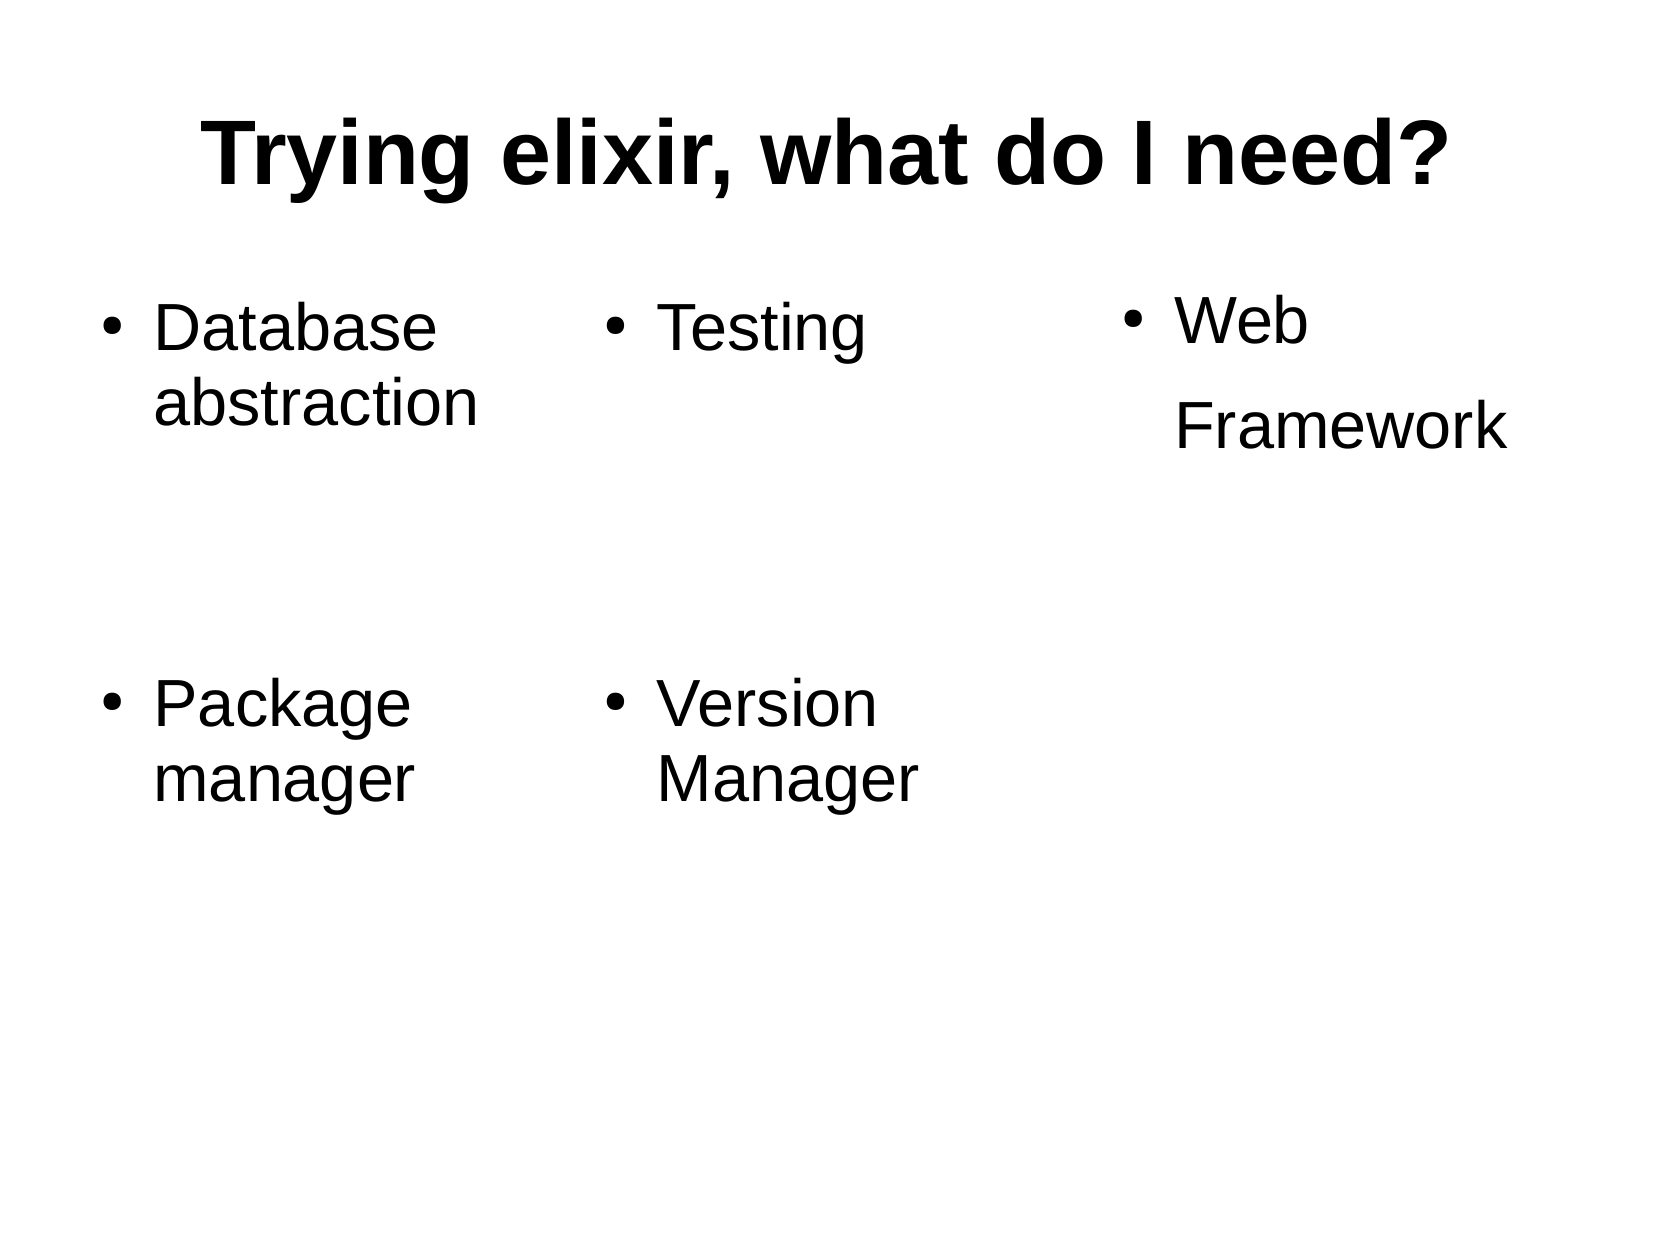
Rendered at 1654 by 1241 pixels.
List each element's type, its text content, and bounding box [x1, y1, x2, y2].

list Database abstraction [82, 290, 562, 634]
list Package manager [82, 665, 562, 1009]
list Version Manager [585, 665, 1065, 1009]
title Trying elixir, what do I need? [82, 49, 1571, 257]
list Testing [585, 290, 1065, 634]
list Web Framework [1103, 283, 1583, 627]
